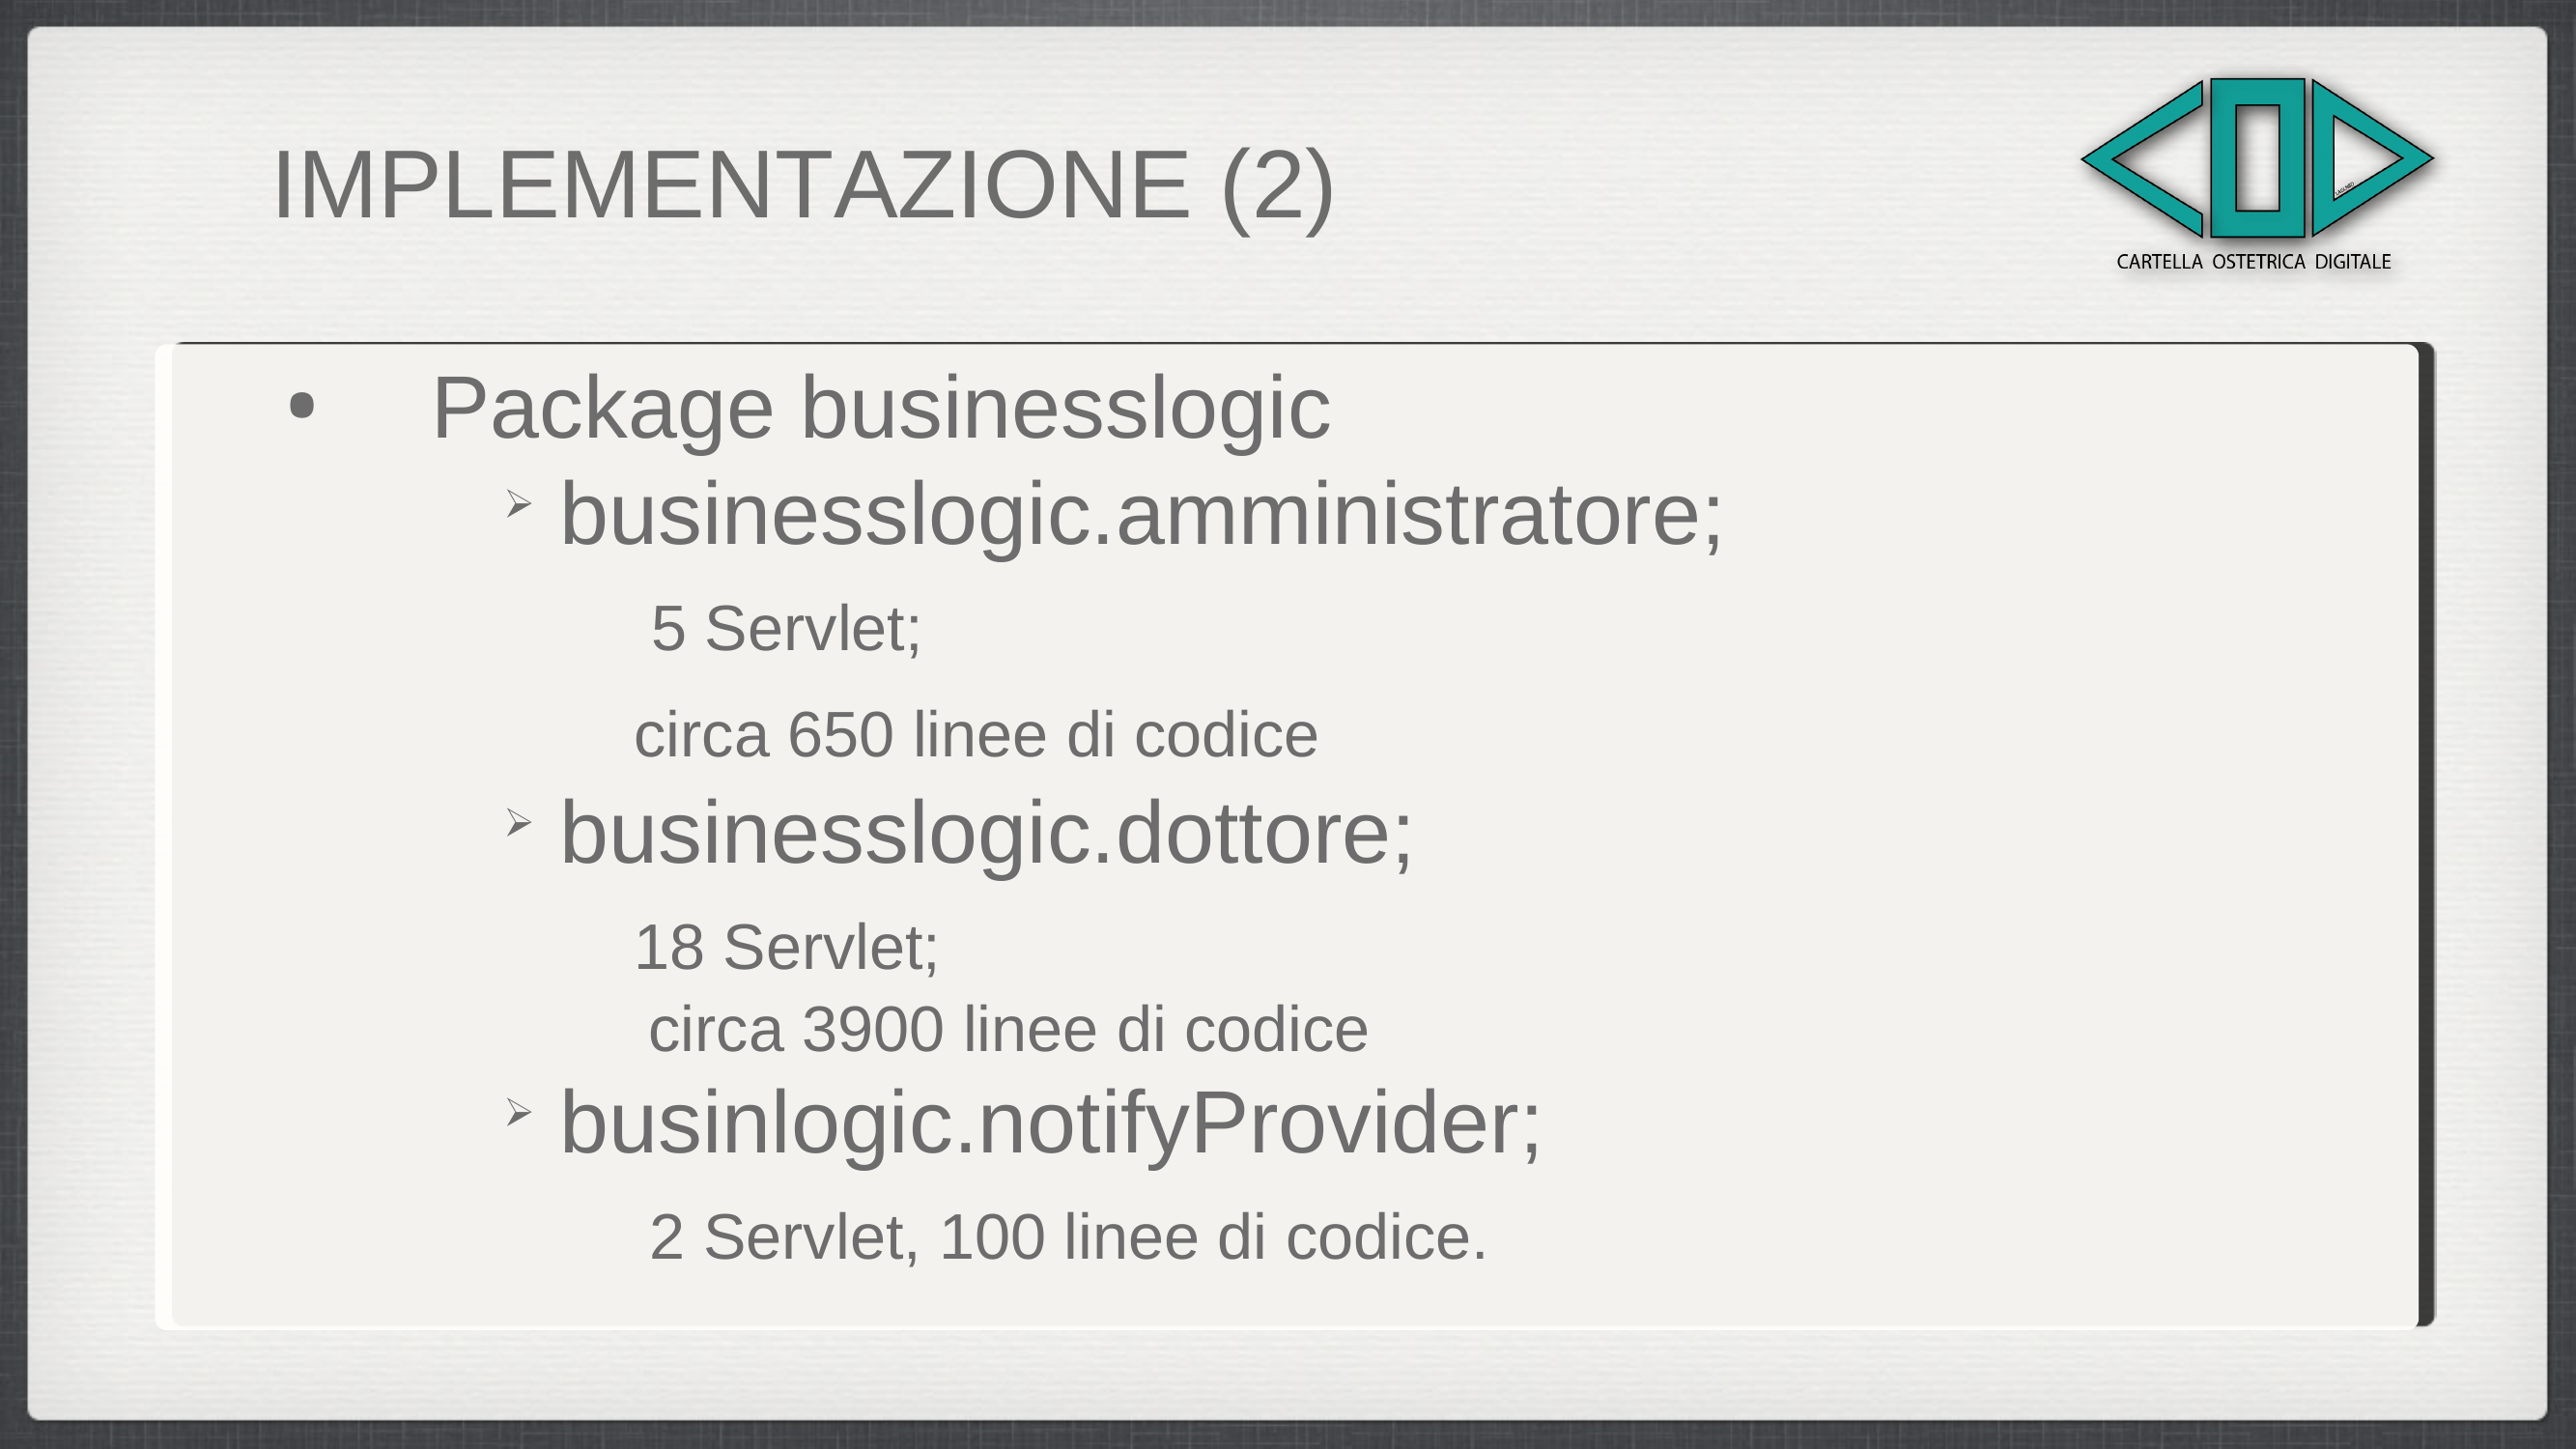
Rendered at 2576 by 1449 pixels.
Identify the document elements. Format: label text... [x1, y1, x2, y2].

text_box IMPLEMENTAZIONE (2) [256, 114, 1968, 244]
picture [0, 0, 2576, 1449]
text_box Package businesslogic businesslogic.amministratore; 5 Servlet; circa 650 linee di codice businesslogic.dottore; 18 Servlet; circa 3900 linee di codice businlogic.notifyProvider; 2 Servlet, 100 linee di codice. [199, 342, 2396, 1390]
